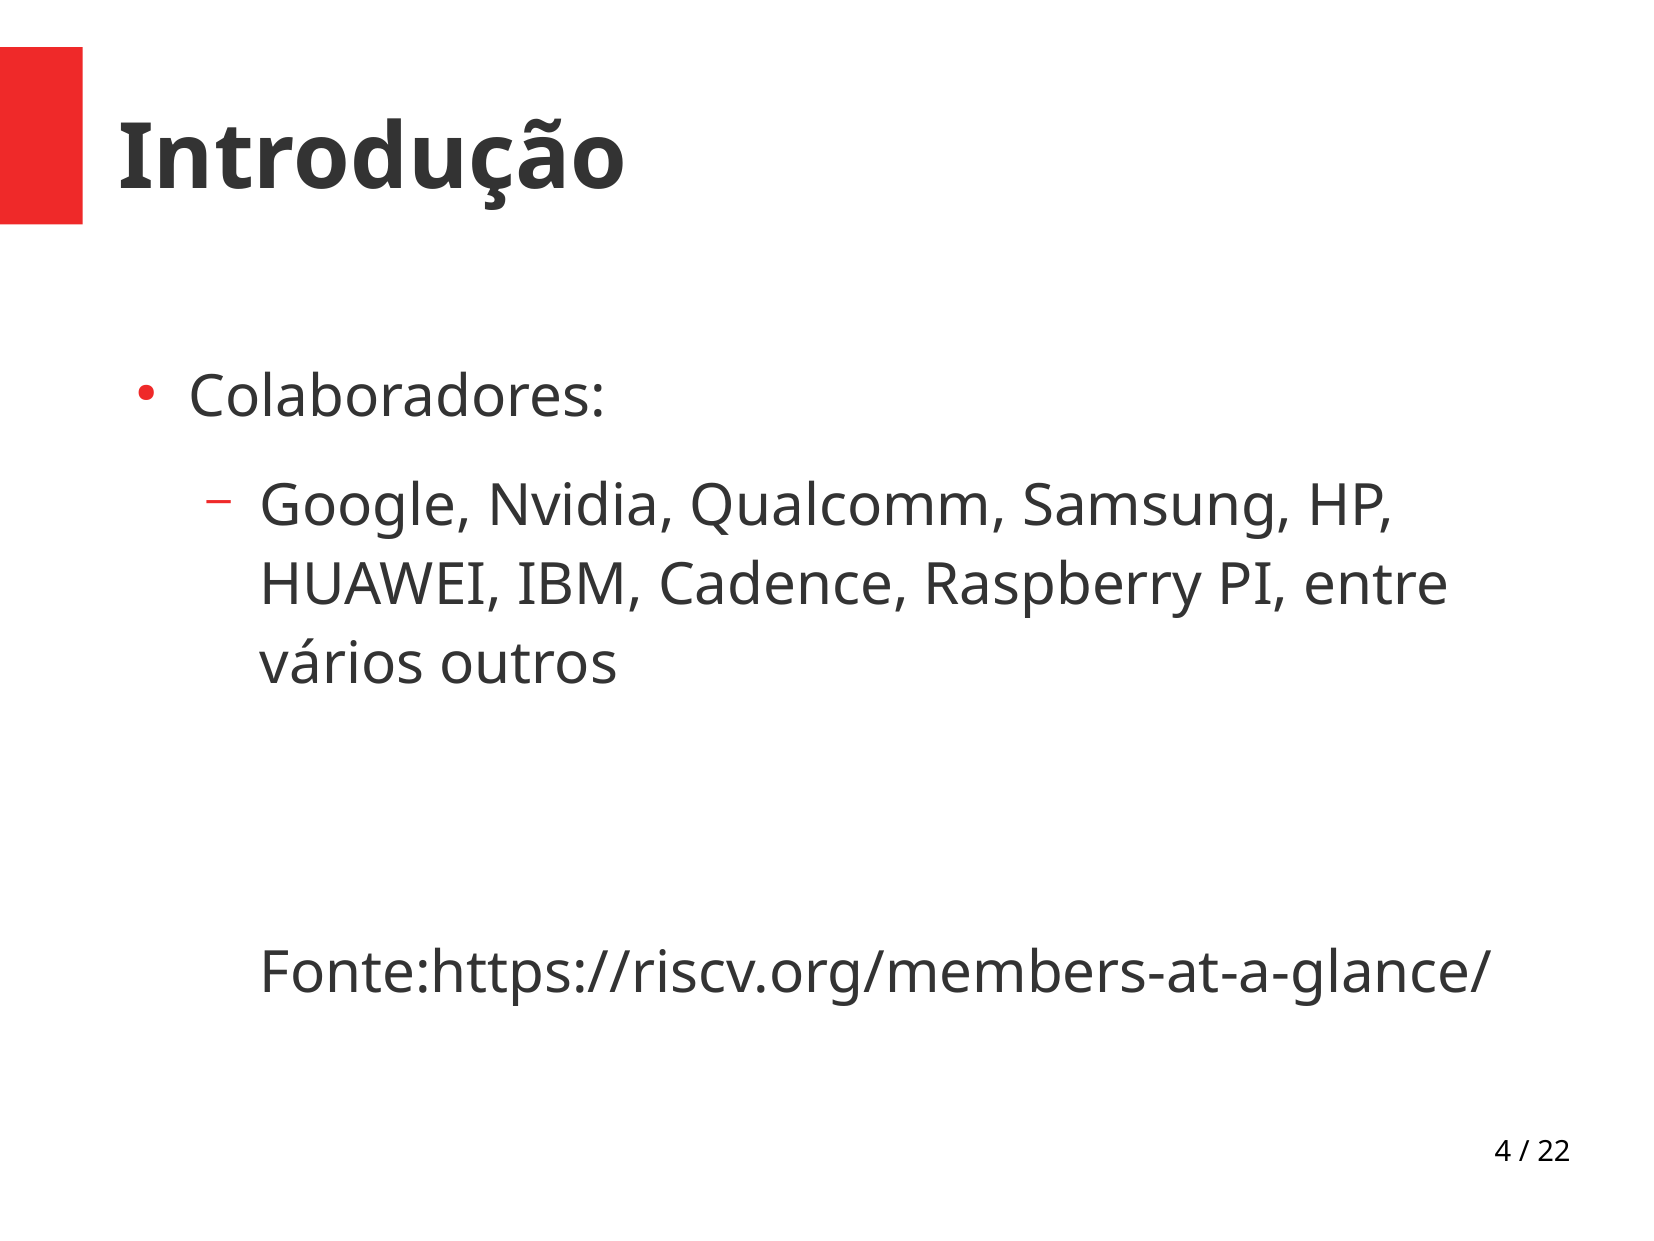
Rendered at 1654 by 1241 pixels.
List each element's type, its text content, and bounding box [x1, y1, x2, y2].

list Colaboradores: Google, Nvidia, Qualcomm, Samsung, HP, HUAWEI, IBM, Cadence, Raspberry PI, entre vários outros Fonte:https://riscv.org/members-at-a-glance/ [118, 354, 1536, 1074]
title Introdução [118, 49, 1571, 257]
